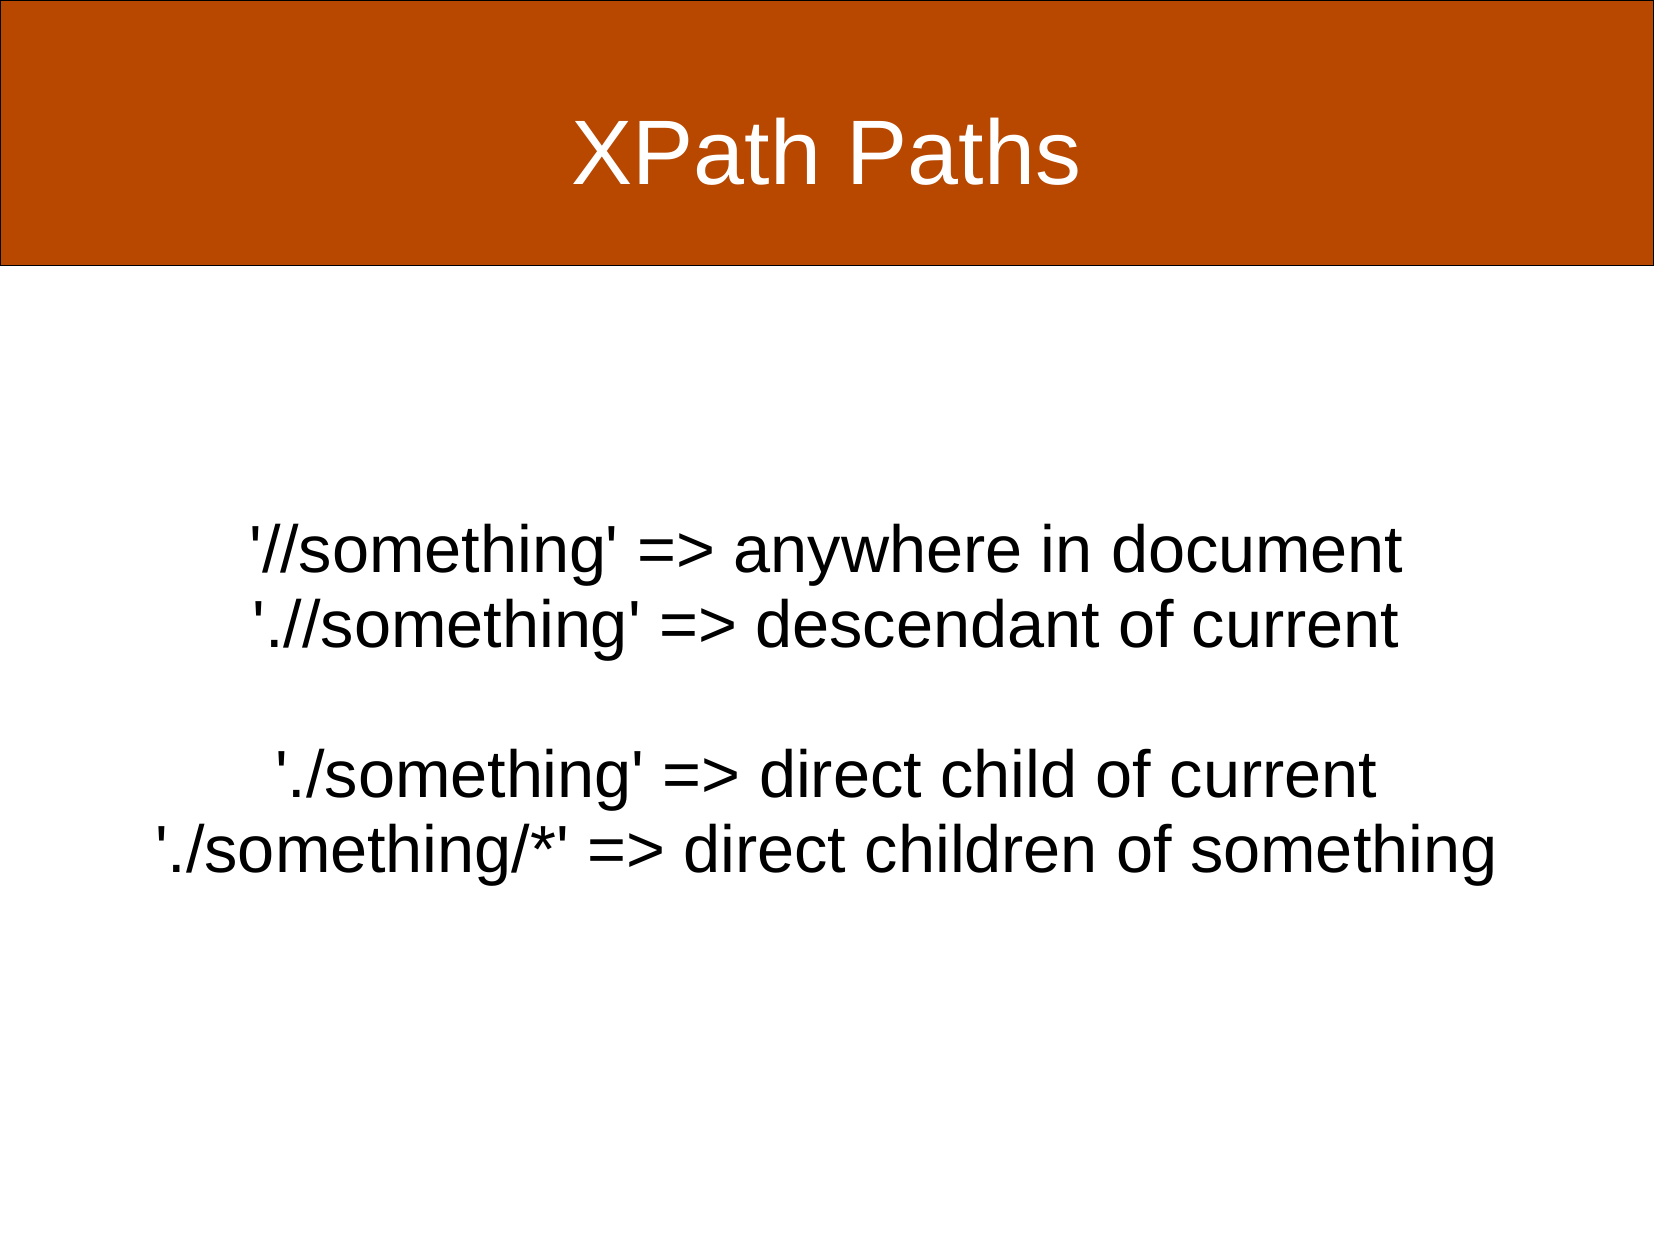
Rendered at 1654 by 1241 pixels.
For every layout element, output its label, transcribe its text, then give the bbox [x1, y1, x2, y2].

title XPath Paths [82, 56, 1571, 250]
subtitle '//something' => anywhere in document './/something' => descendant of current './something' => direct child of current './something/*' => direct children of something [82, 297, 1571, 1102]
